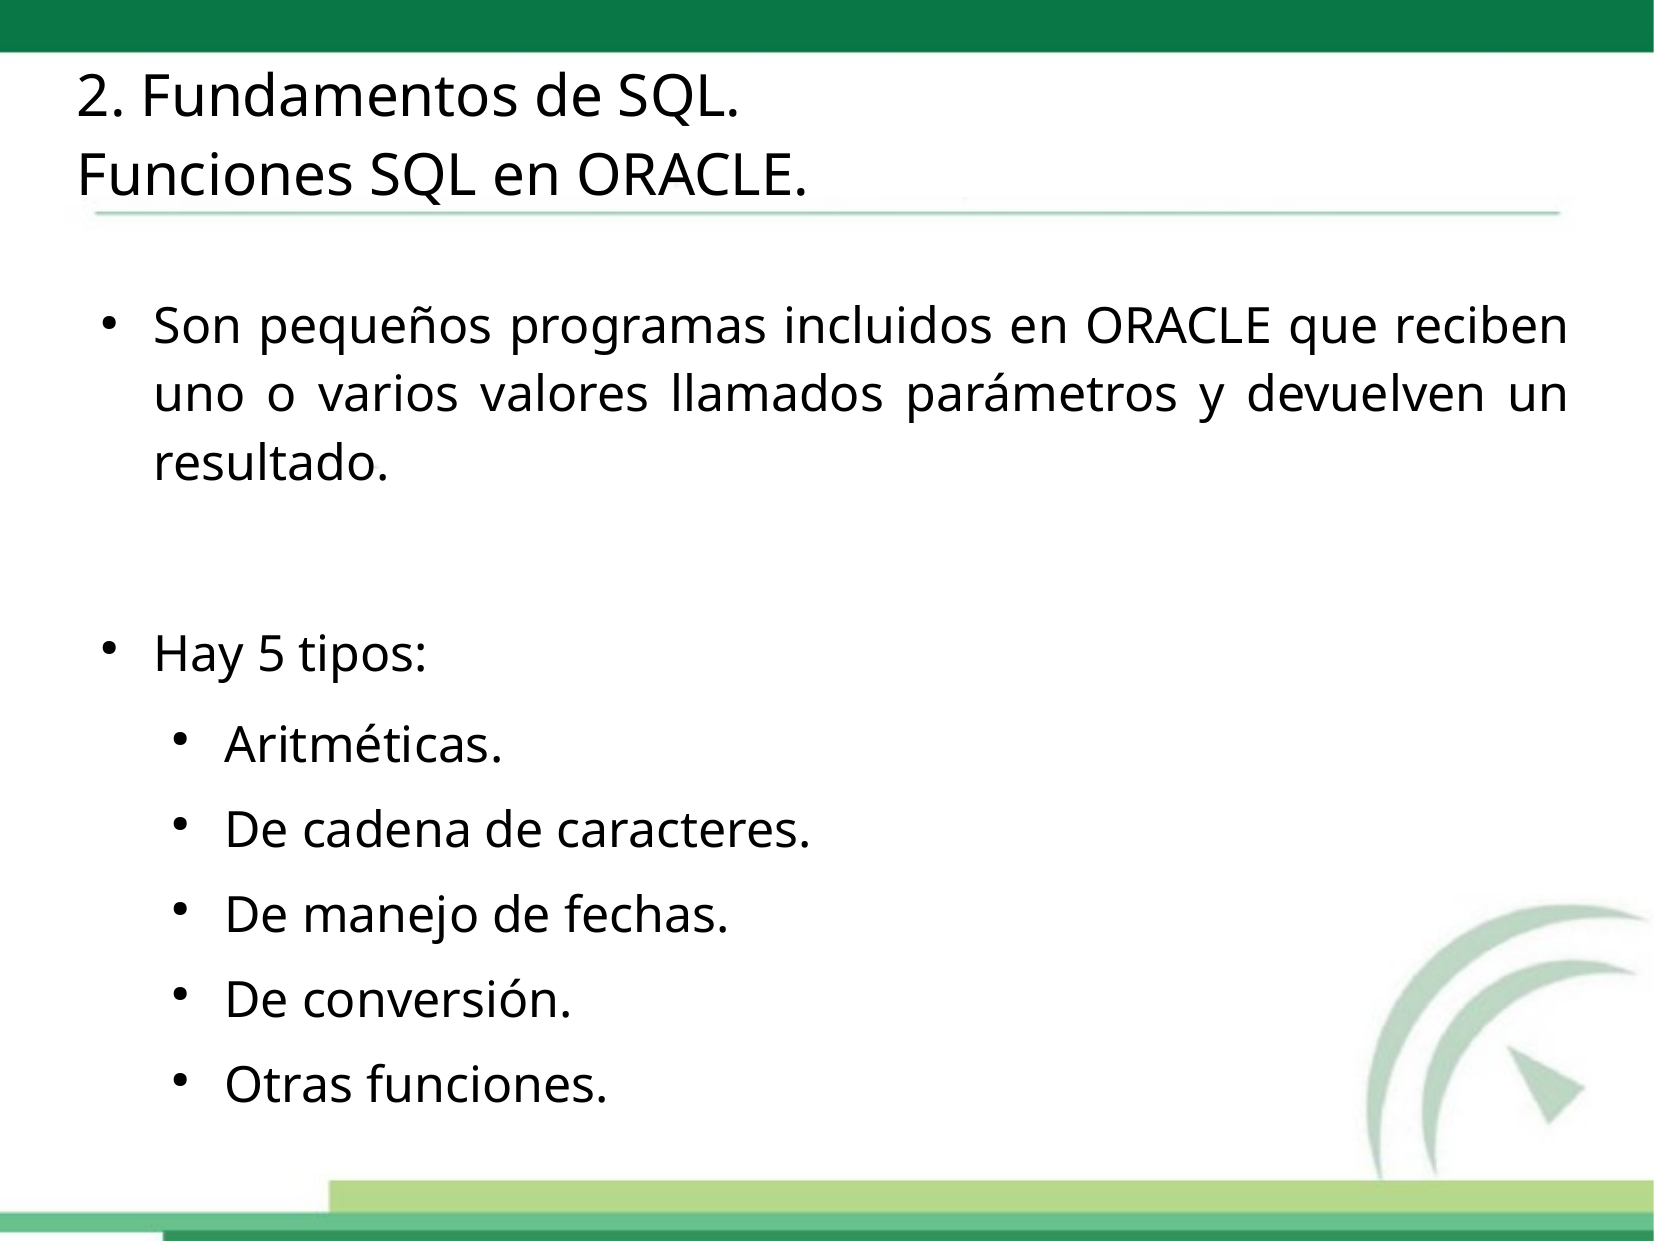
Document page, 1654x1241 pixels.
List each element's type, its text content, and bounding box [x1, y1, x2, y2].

title 2. Fundamentos de SQL. Funciones SQL en ORACLE. [76, 29, 1625, 237]
list Son pequeños programas incluidos en ORACLE que reciben uno o varios valores llamados parámetros y devuelven un resultado. Hay 5 tipos: Aritméticas. De cadena de caracteres. De manejo de fechas. De conversión. Otras funciones. [82, 290, 1571, 1094]
picture [0, 0, 1654, 1241]
